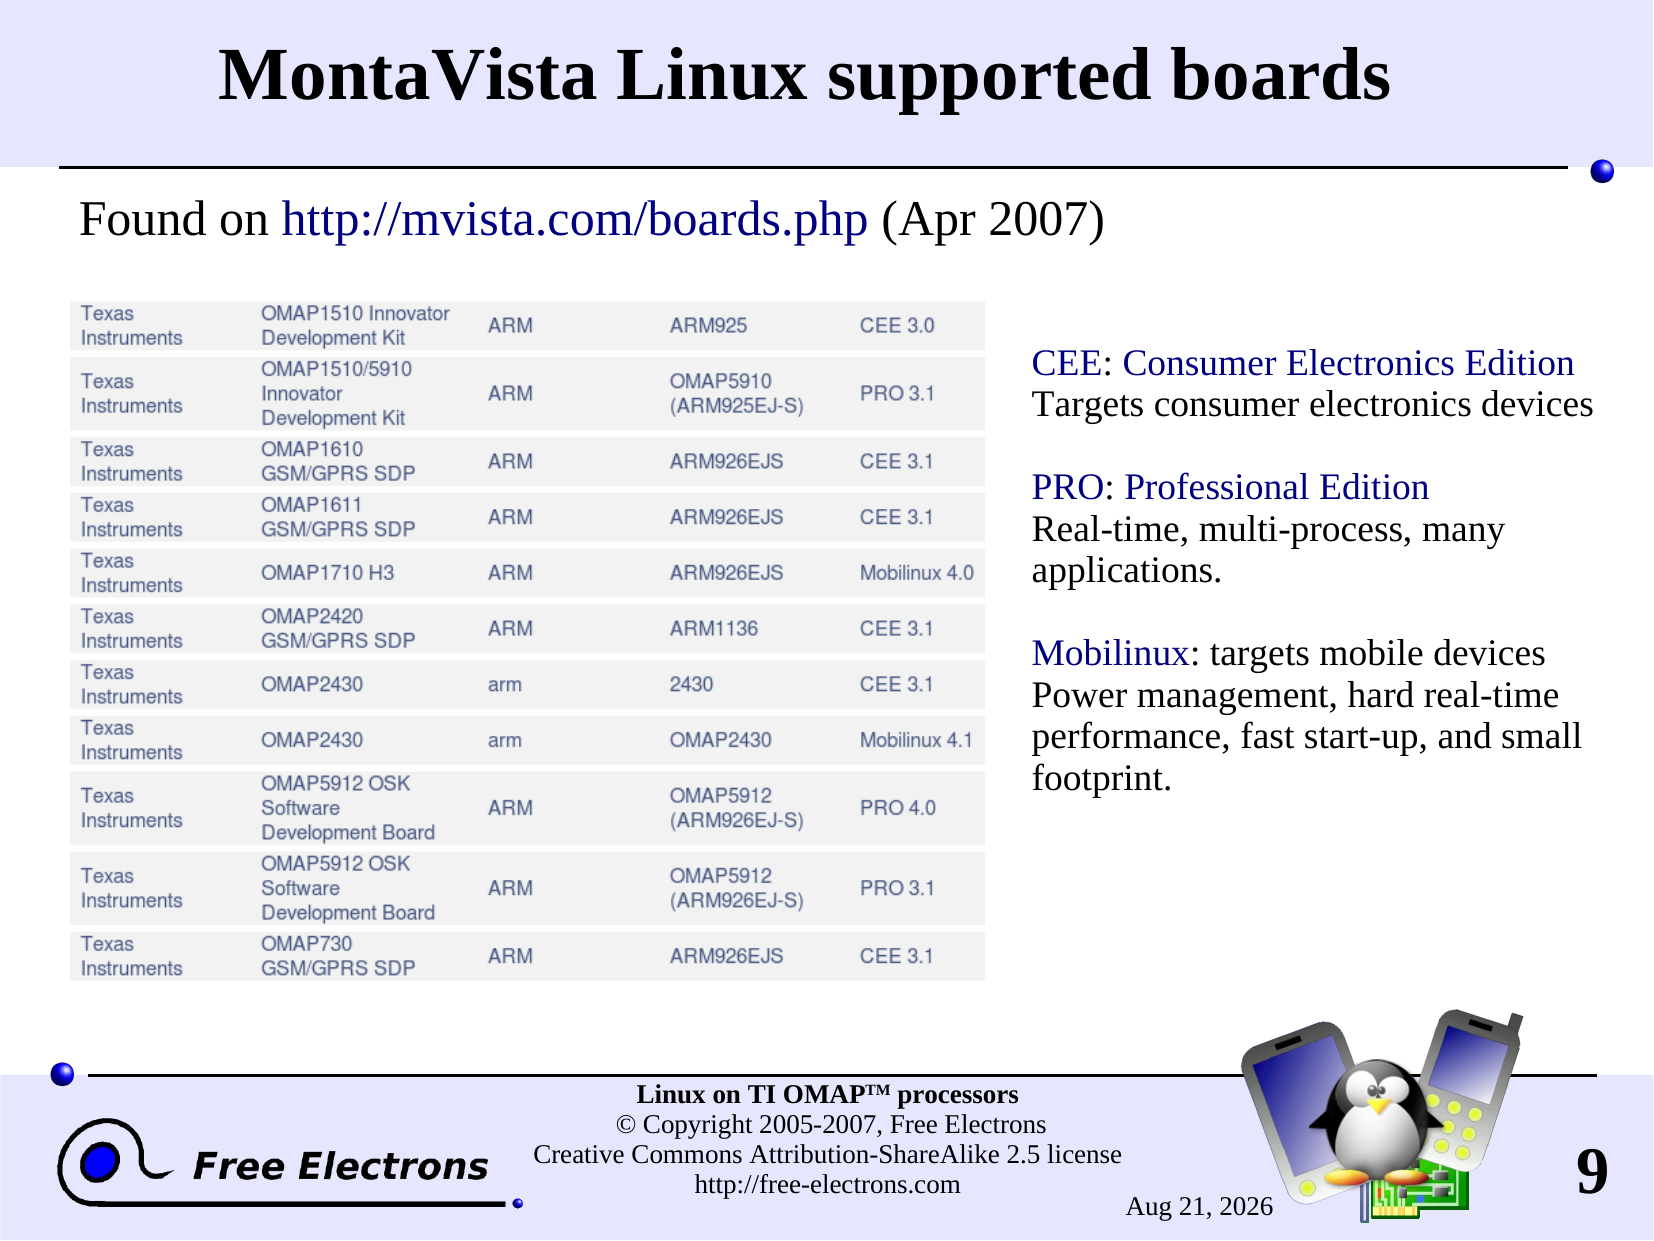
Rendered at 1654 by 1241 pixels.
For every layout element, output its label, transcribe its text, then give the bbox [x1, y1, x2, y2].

text_box CEE: Consumer Electronics Edition Targets consumer electronics devices PRO: Professional Edition Real-time, multi-process, many applications. Mobilinux: targets mobile devices Power management, hard real-time performance, fast start-up, and small footprint. [1031, 341, 1598, 914]
picture [1225, 983, 1538, 1241]
picture [70, 296, 985, 985]
title MontaVista Linux supported boards [60, 25, 1551, 124]
list Found on http://mvista.com/boards.php (Apr 2007) [60, 191, 1577, 269]
picture [50, 1107, 527, 1216]
